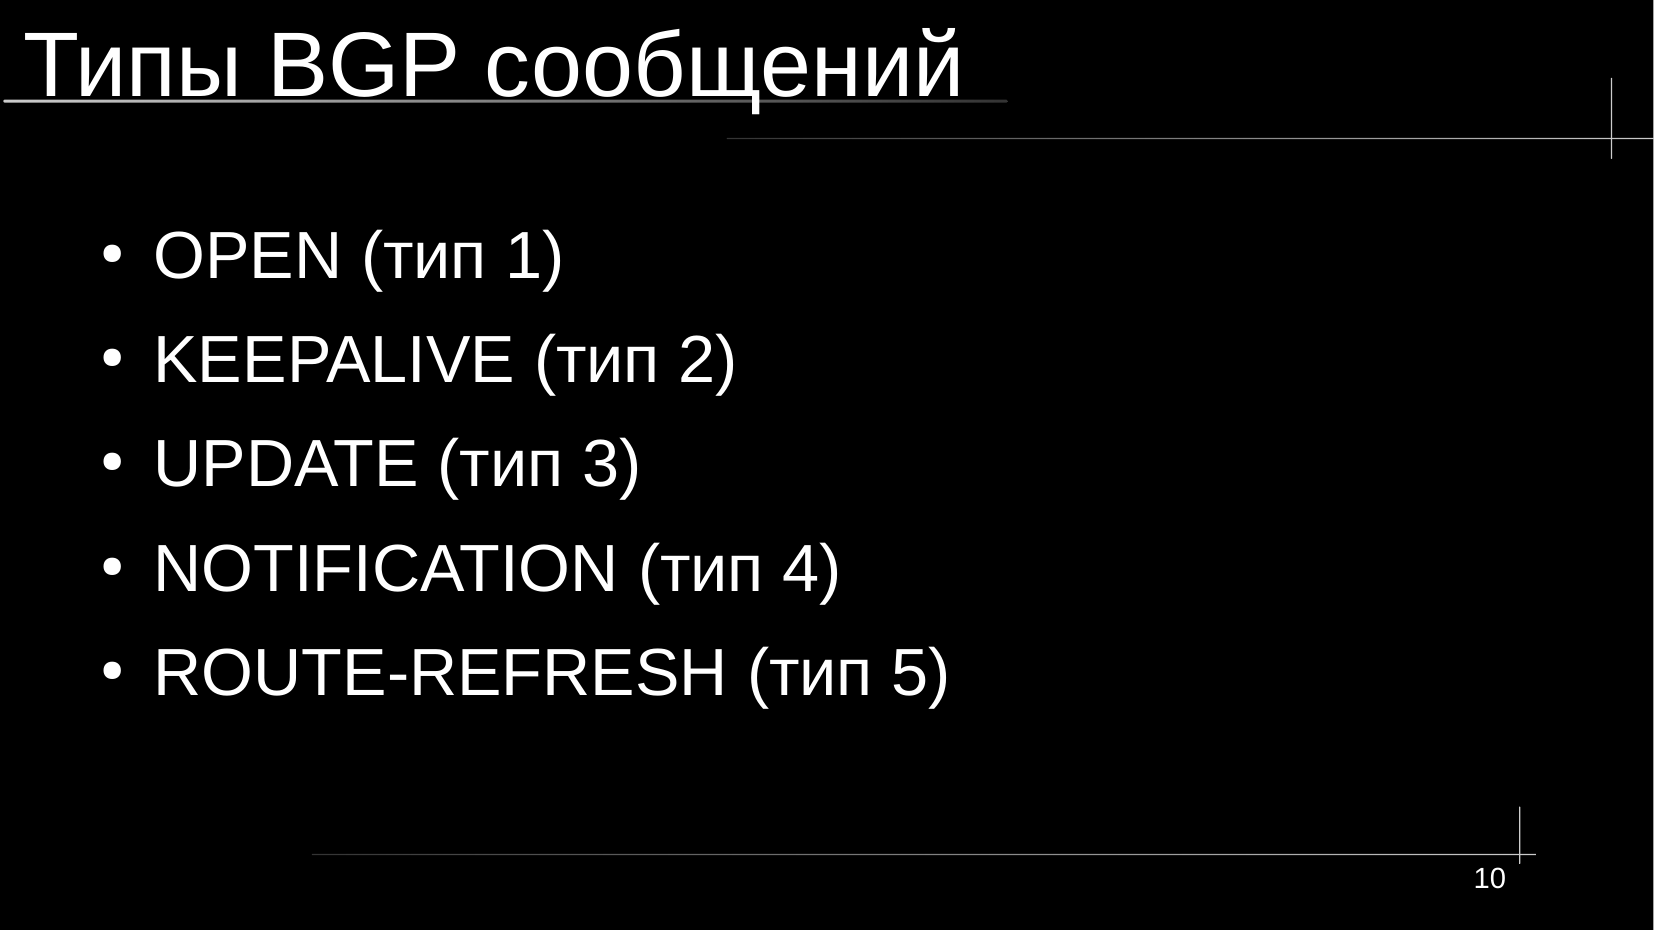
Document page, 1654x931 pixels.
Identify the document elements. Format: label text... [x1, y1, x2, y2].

title Типы BGP сообщений [23, 2, 1589, 128]
list OPEN (тип 1) KEEPALIVE (тип 2) UPDATE (тип 3) NOTIFICATION (тип 4) ROUTE-REFRESH (тип 5) [82, 217, 1571, 758]
